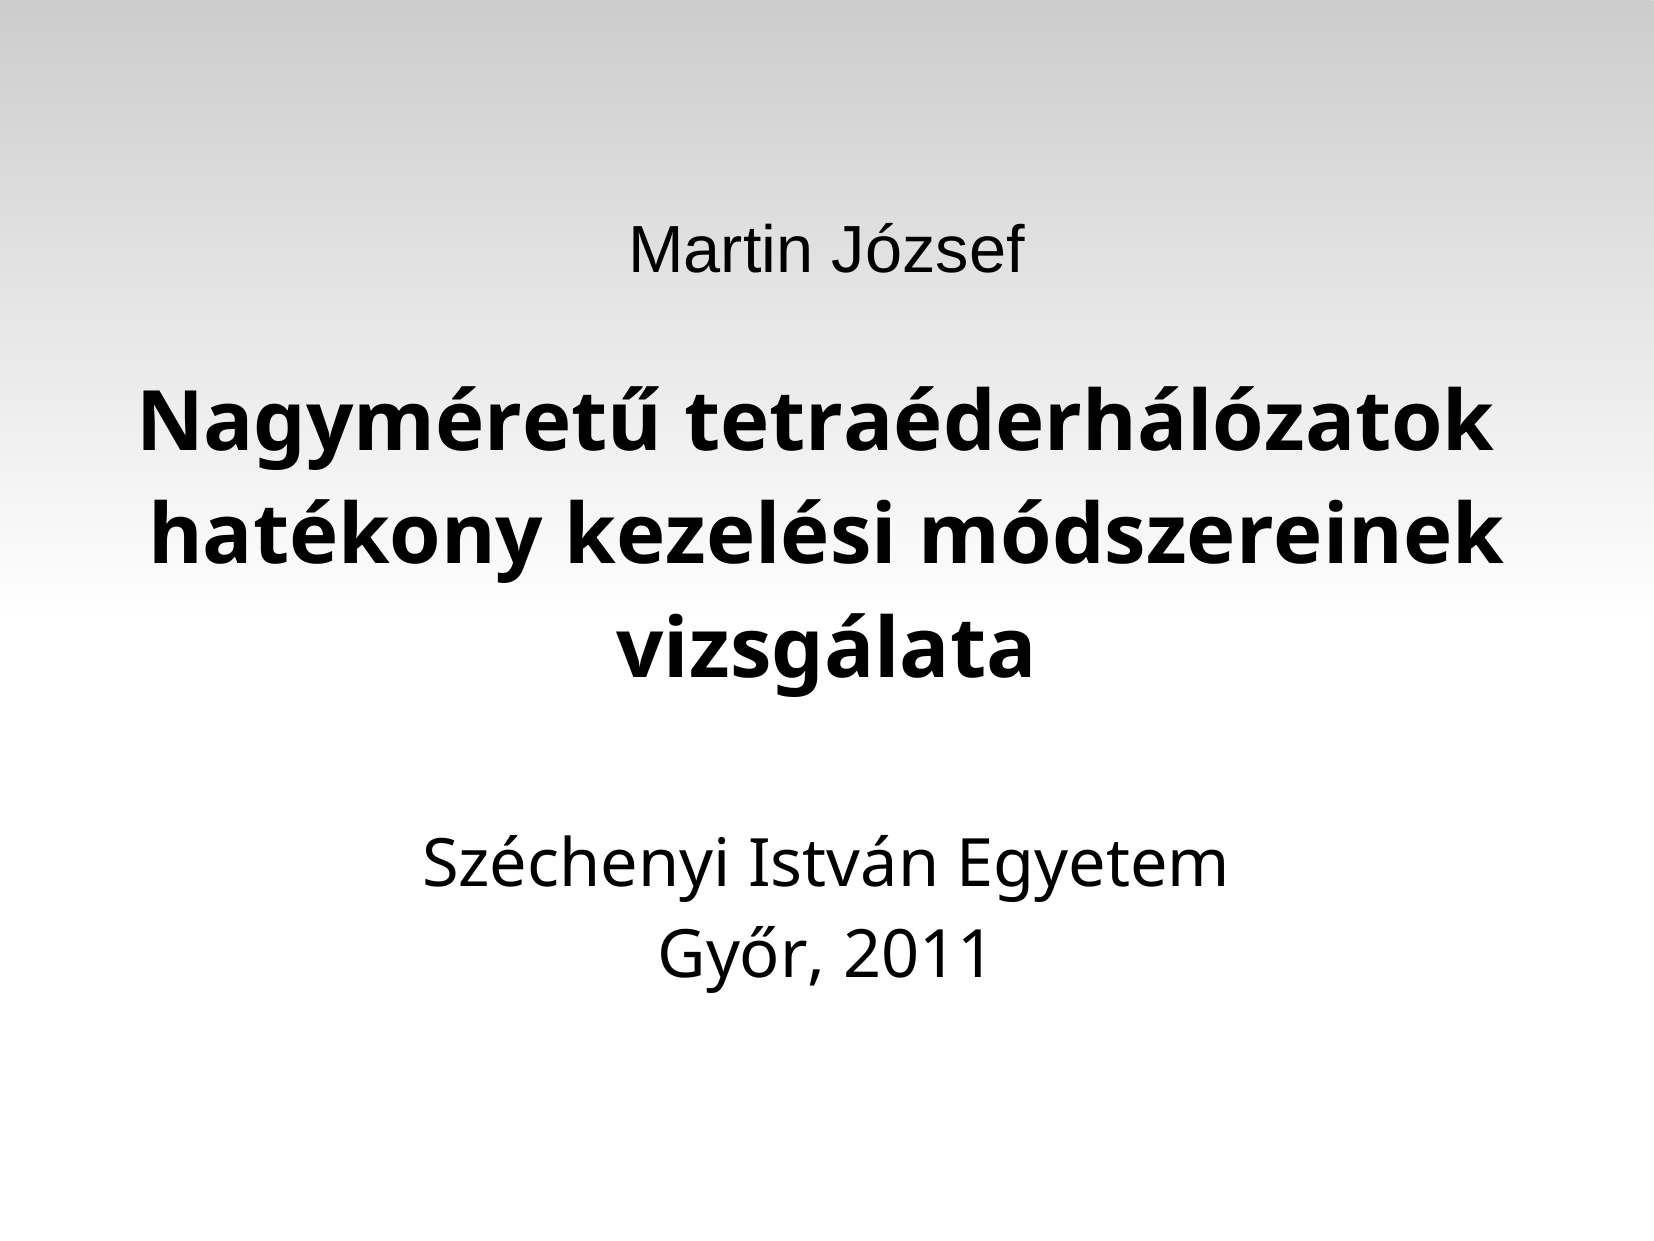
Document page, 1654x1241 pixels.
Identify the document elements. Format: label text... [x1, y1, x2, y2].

subtitle Martin József Nagyméretű tetraéderhálózatok hatékony kezelési módszereinek vizsgálata Széchenyi István Egyetem Győr, 2011 [82, 49, 1571, 1109]
